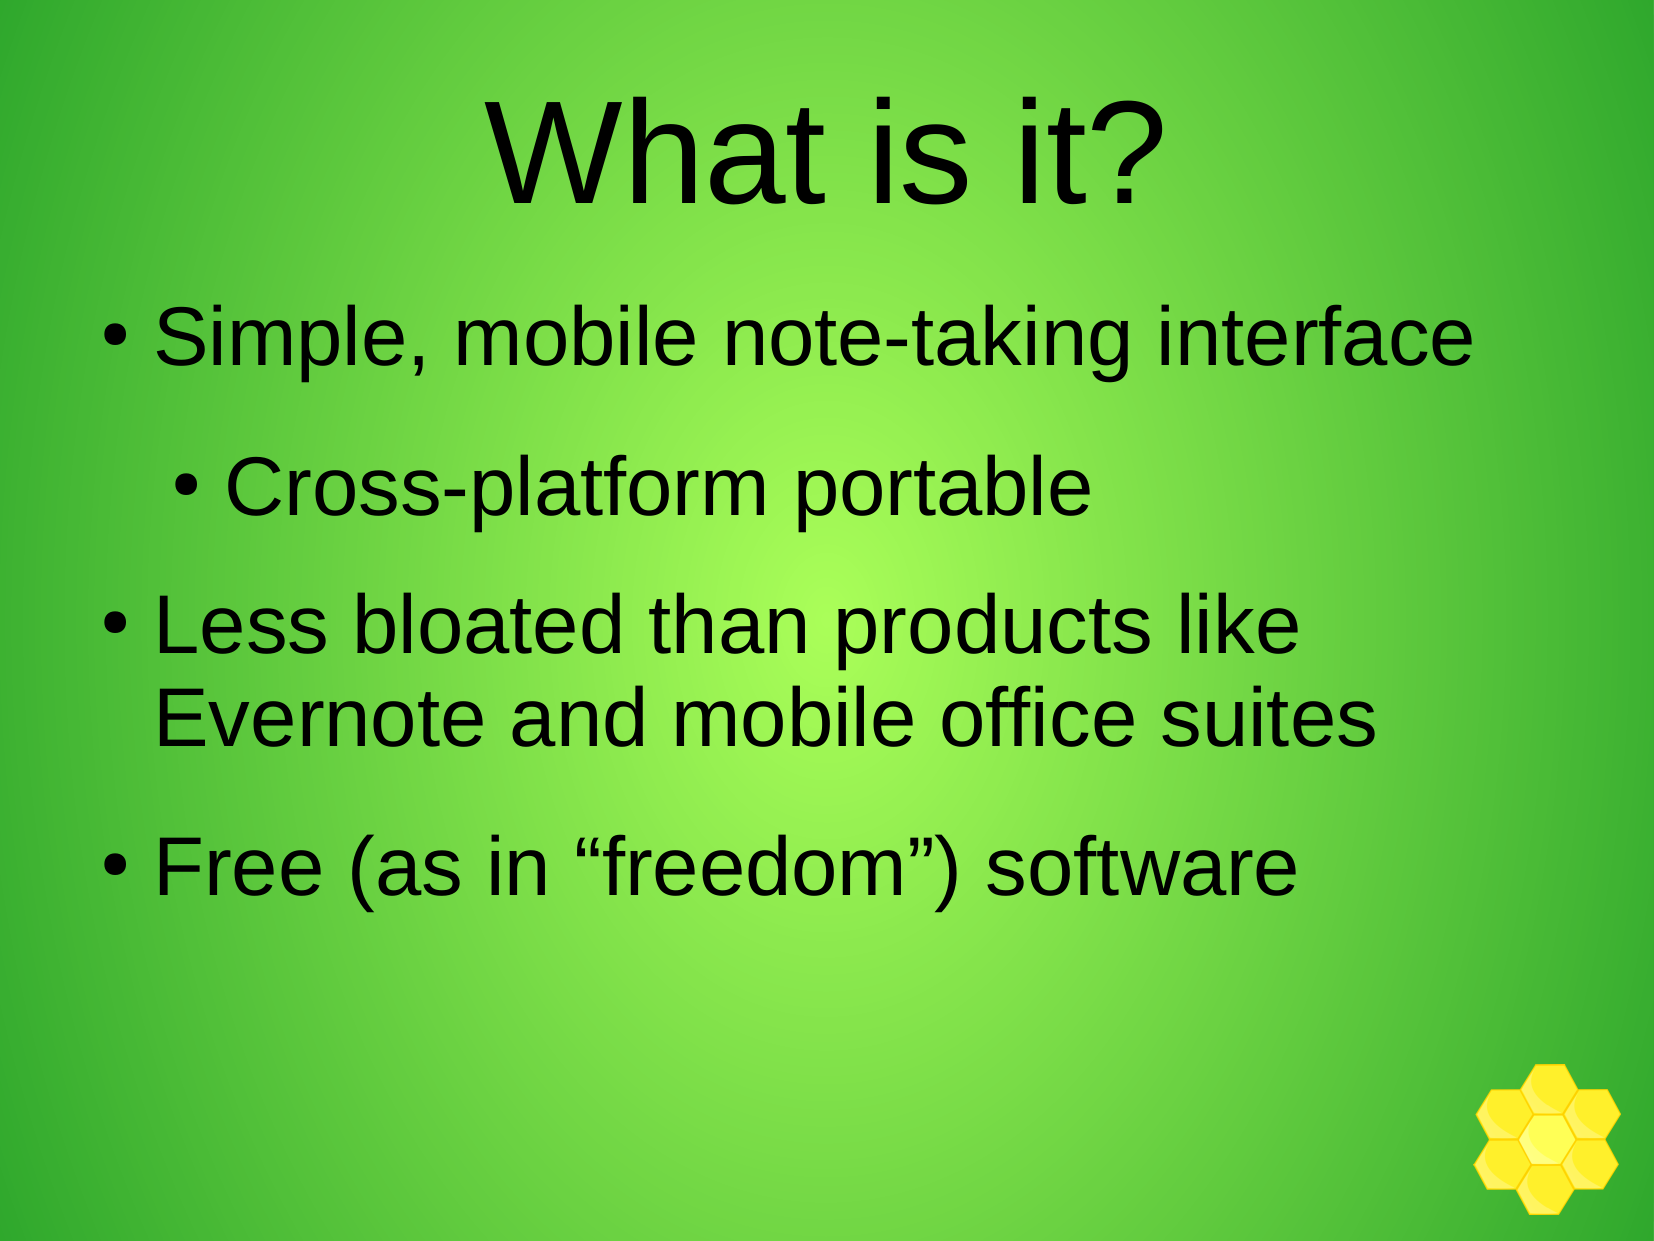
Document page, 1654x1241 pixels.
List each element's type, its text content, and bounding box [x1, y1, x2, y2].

list Simple, mobile note-taking interface Cross-platform portable Less bloated than products like Evernote and mobile office suites Free (as in “freedom”) software [82, 290, 1571, 1010]
title What is it? [82, 49, 1571, 257]
picture [1473, 1064, 1621, 1216]
